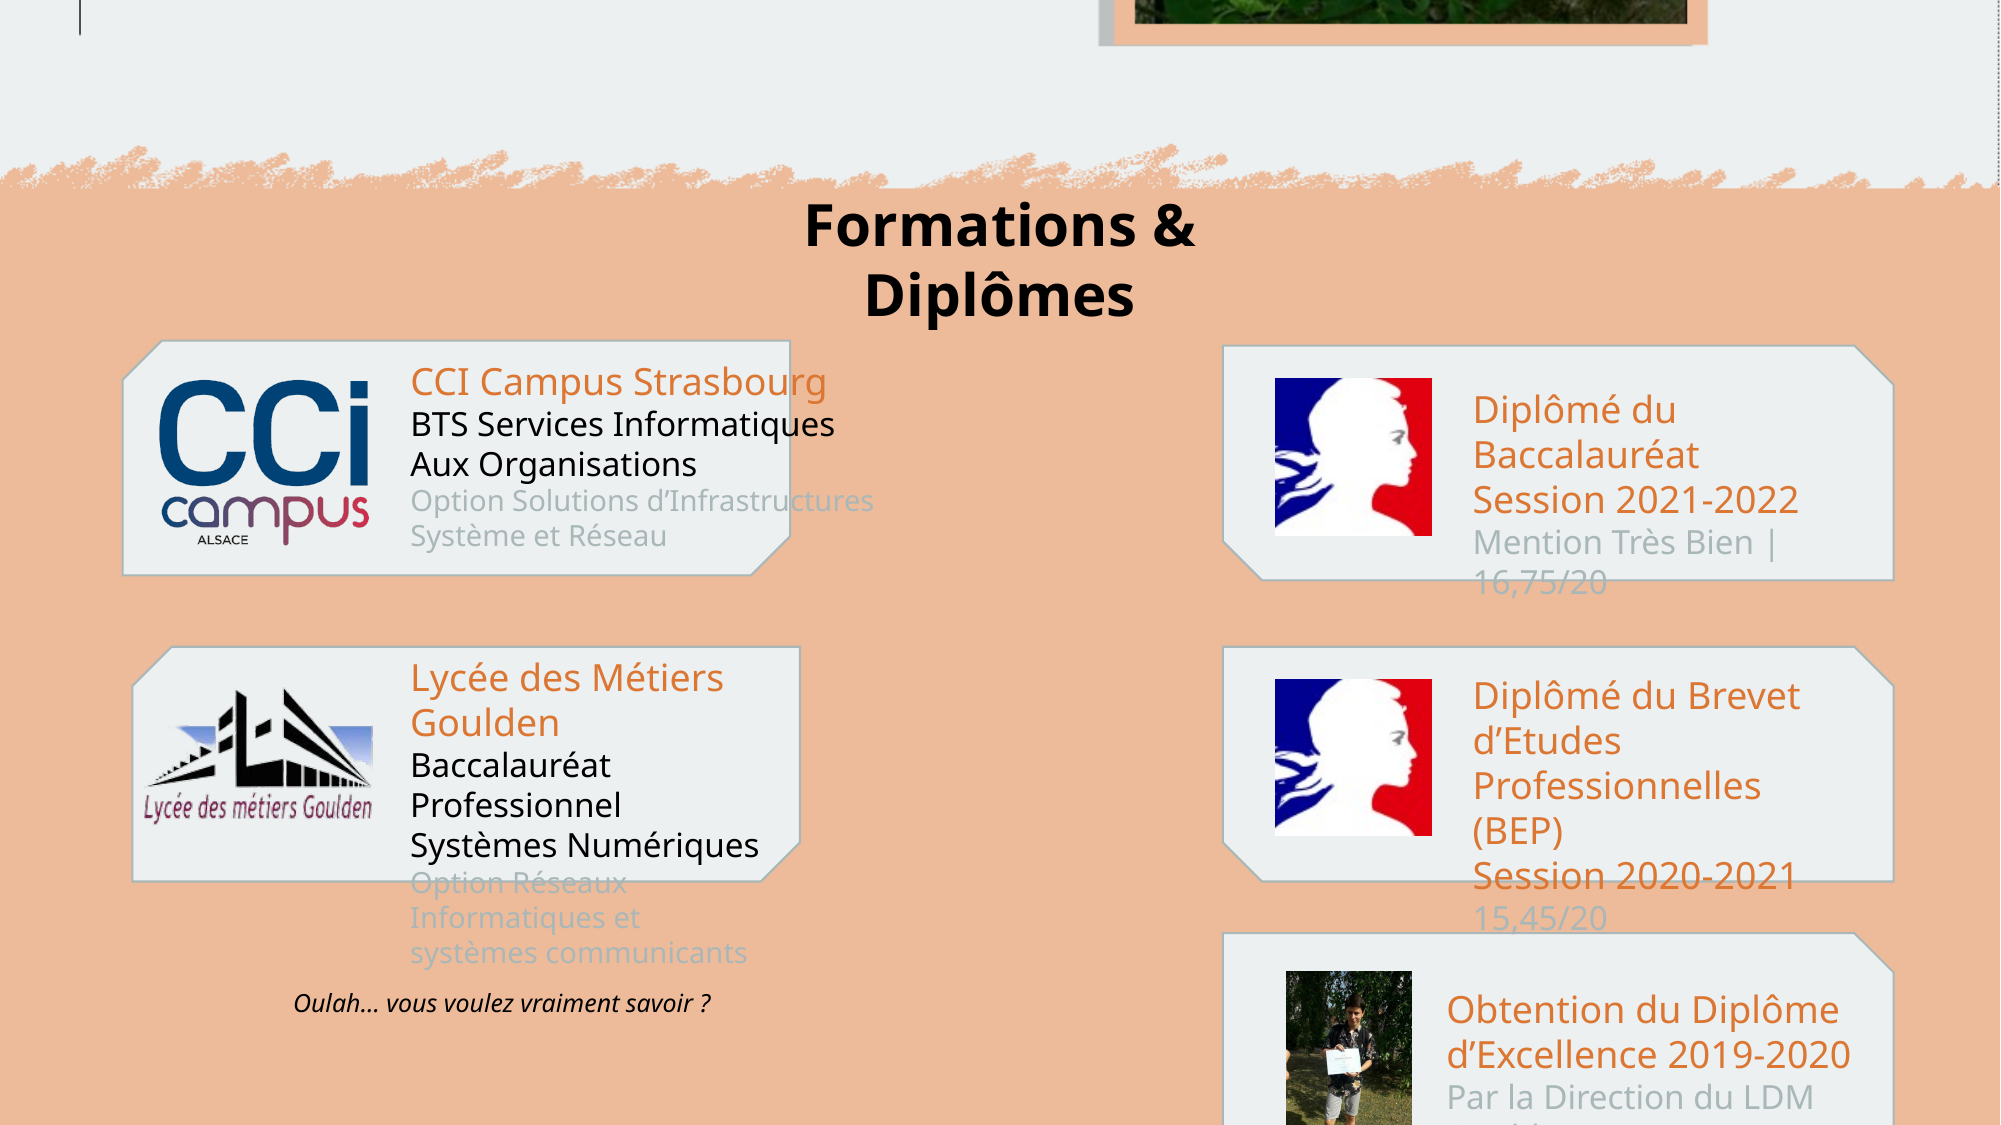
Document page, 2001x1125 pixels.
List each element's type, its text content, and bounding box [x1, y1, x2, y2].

text_box [0, 261, 2000, 1125]
text_box [937, 301, 949, 310]
text_box Diplômé du Baccalauréat Session 2021-2022 Mention Très Bien | 16,75/20 [1457, 379, 1848, 526]
picture [0, 0, 2000, 261]
text_box Oulah… vous voulez vraiment savoir ? [278, 980, 814, 1026]
text_box [991, 301, 1004, 310]
picture [143, 668, 384, 842]
picture [1275, 679, 1432, 836]
text_box CCI Campus Strasbourg BTS Services Informatiques Aux Organisations Option Solutions d’Infrastructures Système et Réseau [395, 350, 1149, 563]
picture [1286, 971, 1412, 1125]
text_box Obtention du Diplôme d’Excellence 2019-2020 Par la Direction du LDM Goulden.. [1431, 978, 1874, 1125]
text_box Lycée des Métiers Goulden Baccalauréat Professionnel Systèmes Numériques Option Réseaux Informatiques et systèmes communicants [395, 646, 784, 859]
picture [1275, 379, 1432, 536]
picture [157, 379, 371, 547]
text_box Formations & Diplômes [678, 214, 1322, 301]
text_box [877, 301, 893, 309]
text_box Diplômé du Brevet d’Etudes Professionnelles (BEP) Session 2020-2021 15,45/20 [1457, 664, 1848, 862]
